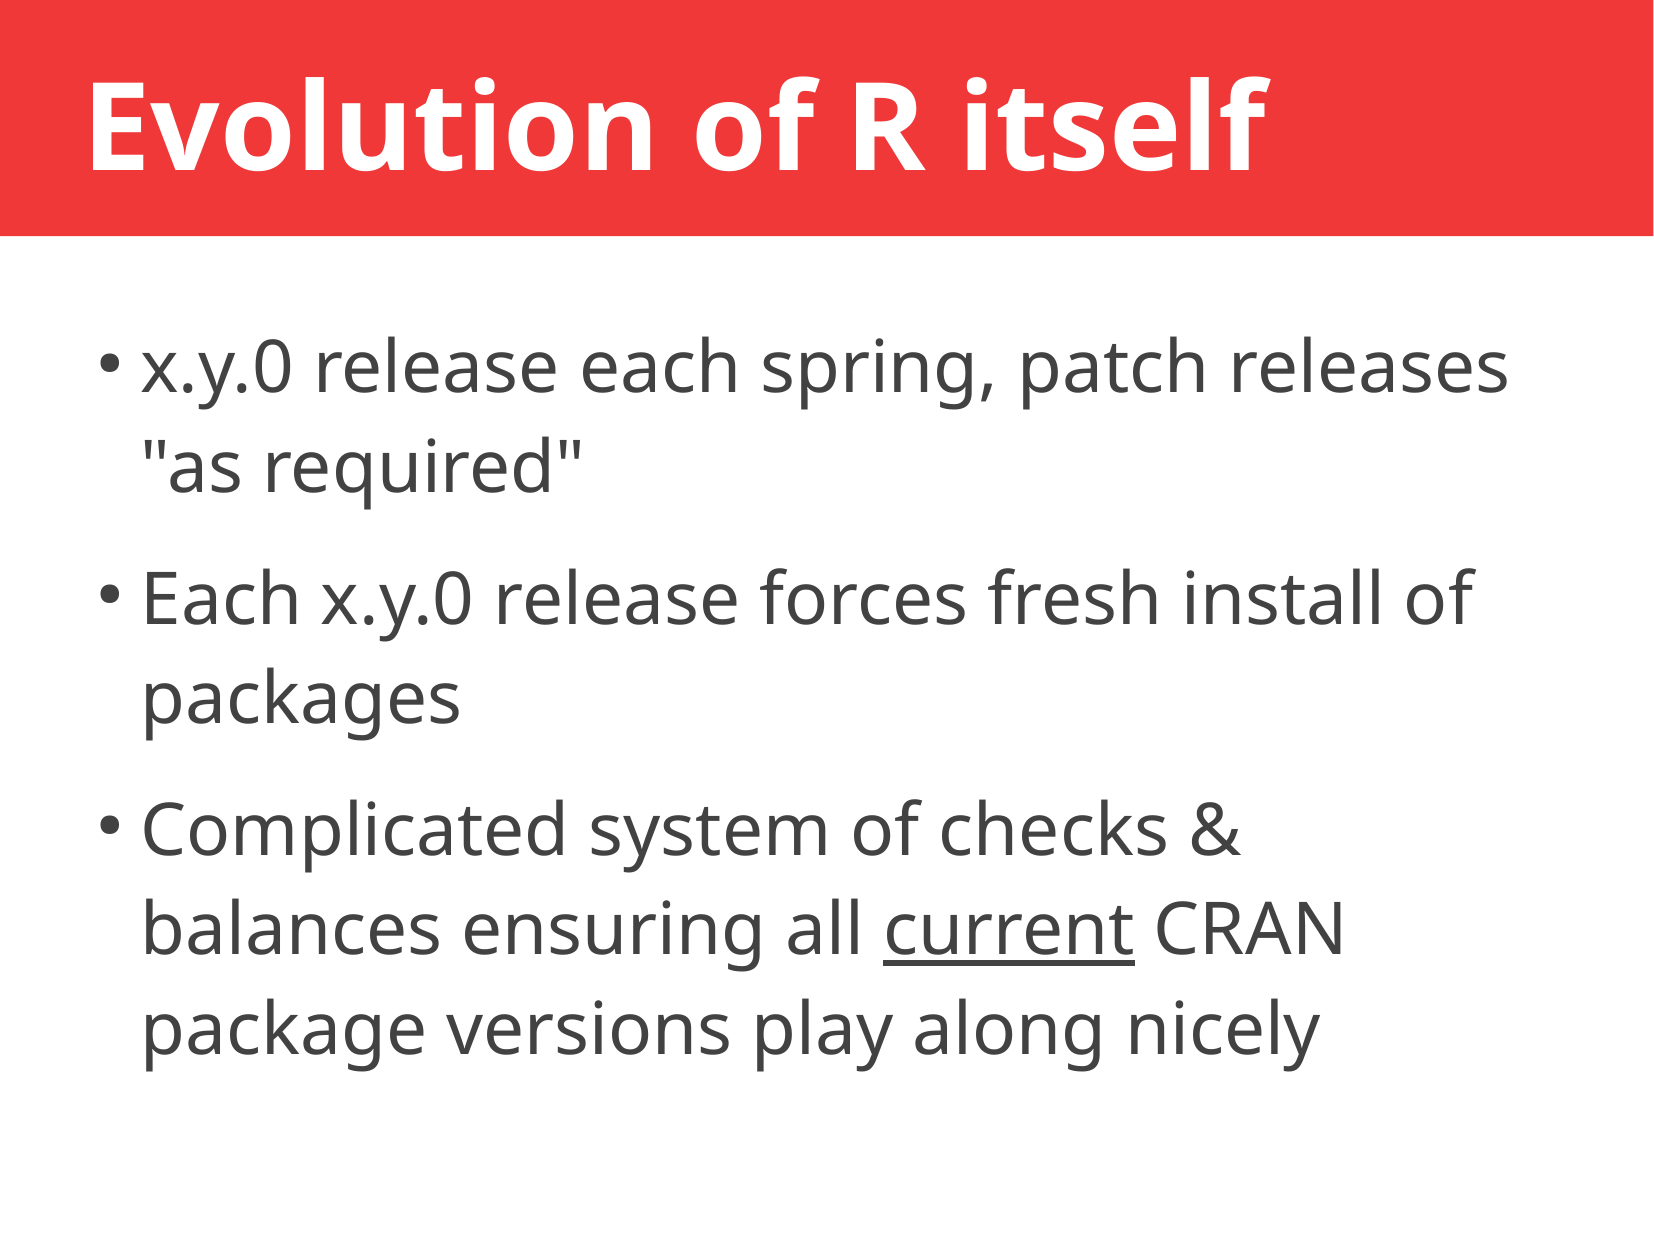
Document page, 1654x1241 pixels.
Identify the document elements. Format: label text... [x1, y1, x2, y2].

list x.y.0 release each spring, patch releases "as required" Each x.y.0 release forces fresh install of packages Complicated system of checks & balances ensuring all current CRAN package versions play along nicely [82, 314, 1563, 1080]
title Evolution of R itself [82, 19, 1571, 227]
